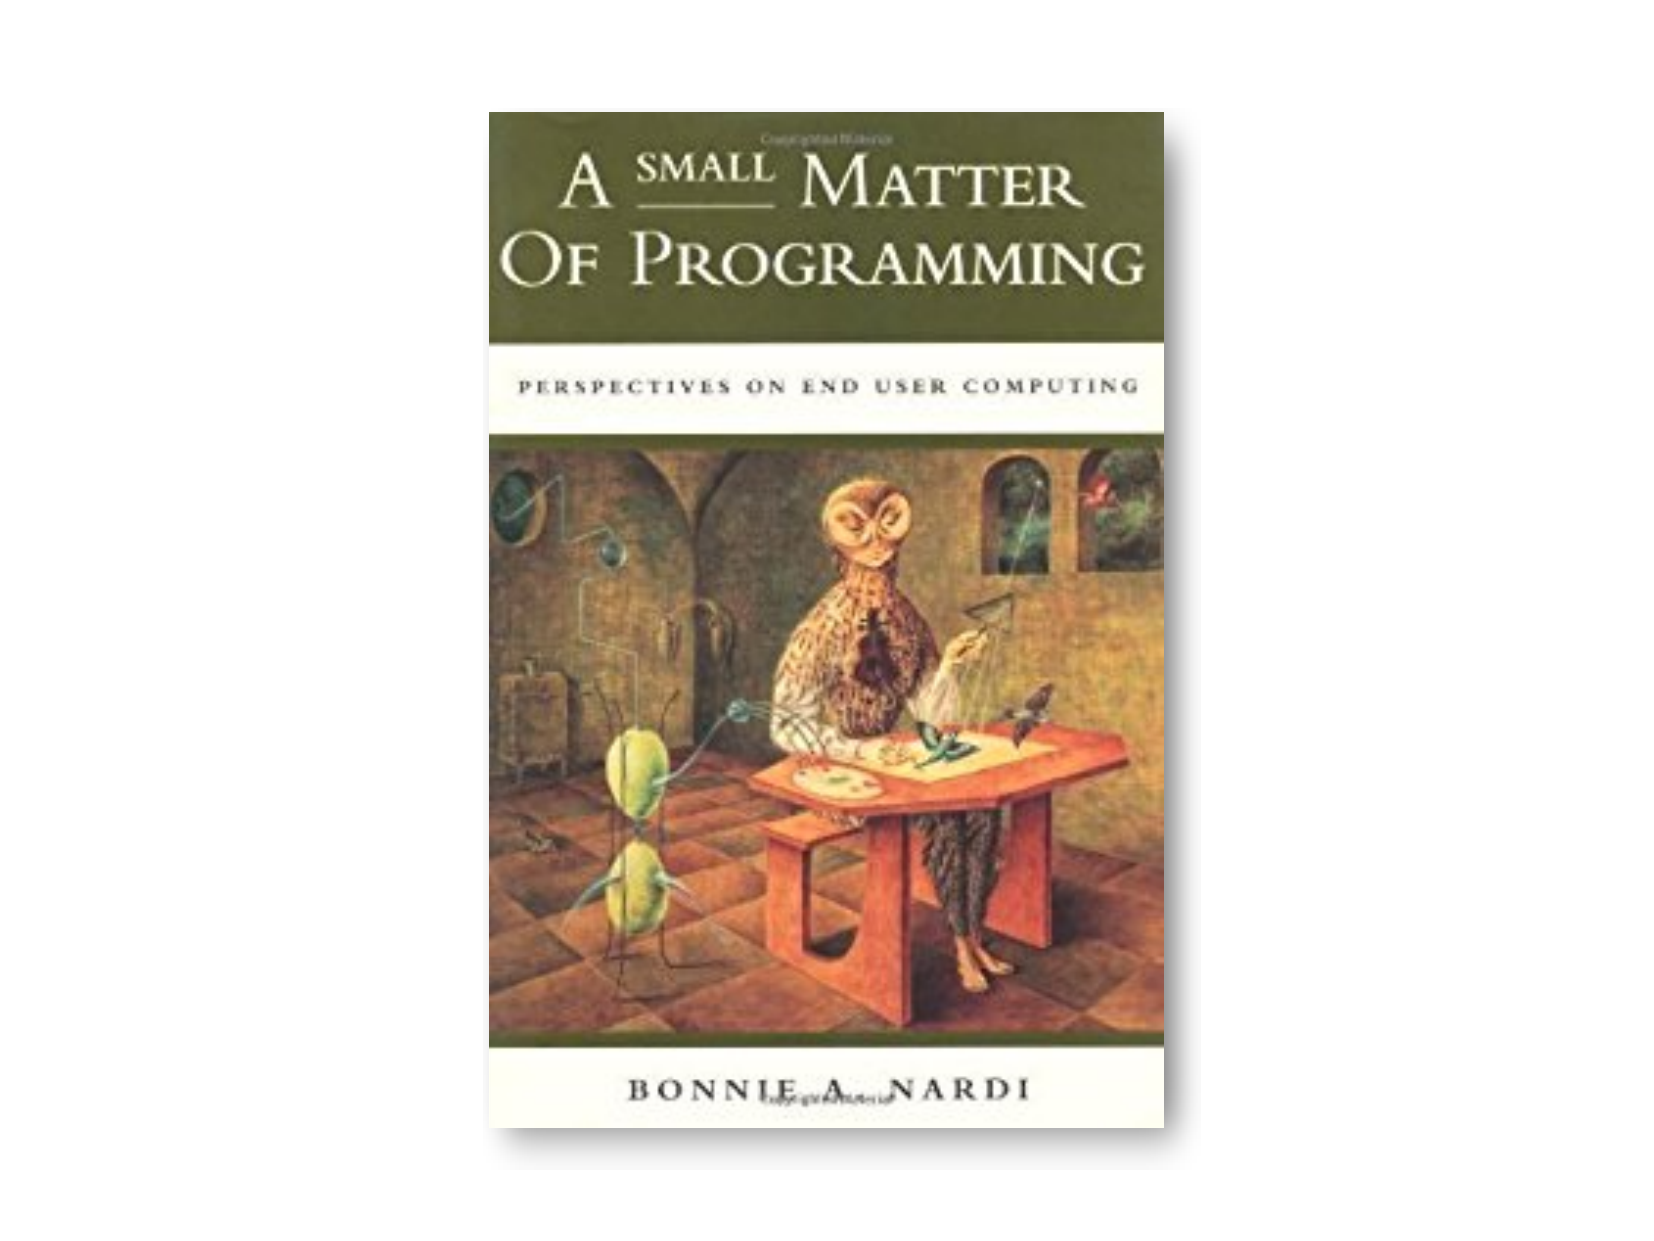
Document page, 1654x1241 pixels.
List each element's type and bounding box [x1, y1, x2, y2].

picture [483, 108, 1201, 1171]
